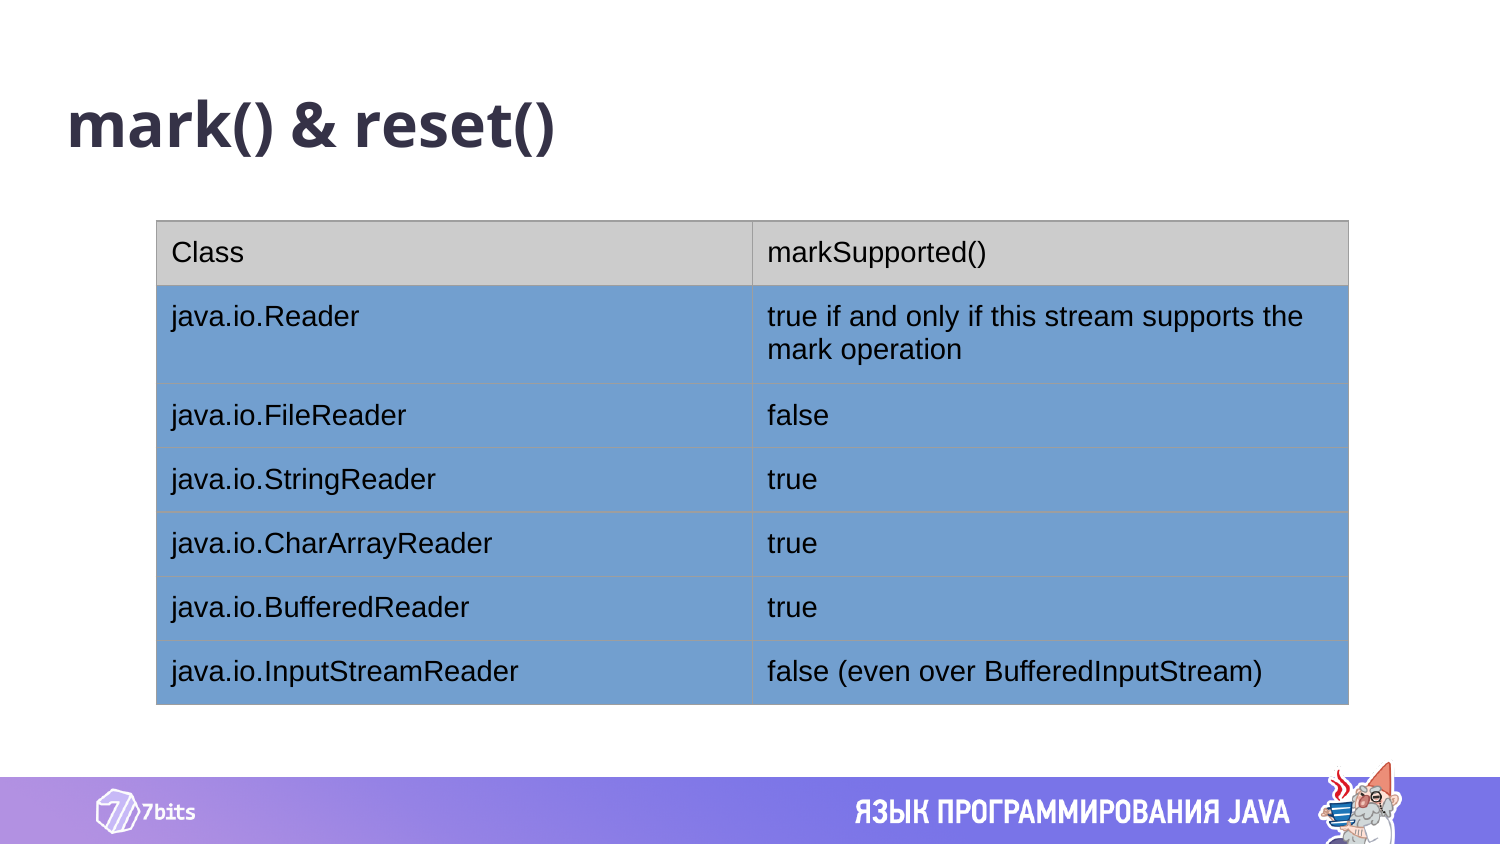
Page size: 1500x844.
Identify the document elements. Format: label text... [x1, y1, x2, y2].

table_cell java.io.StringReader [157, 448, 752, 511]
table_cell true [753, 577, 1348, 640]
table_cell java.io.Reader [157, 286, 752, 383]
table_header markSupported() [753, 222, 1348, 285]
table_cell java.io.CharArrayReader [157, 513, 752, 576]
picture [0, 717, 1500, 844]
table_cell true [753, 513, 1348, 576]
table_cell true if and only if this stream supports the mark operation [753, 286, 1348, 383]
table_cell java.io.FileReader [157, 384, 752, 447]
table_cell java.io.BufferedReader [157, 577, 752, 640]
table_cell false [753, 384, 1348, 447]
table_cell false (even over BufferedInputStream) [753, 641, 1348, 704]
table_cell true [753, 448, 1348, 511]
title mark() & reset() [51, 69, 1449, 164]
table_header Class [157, 222, 752, 285]
table_cell java.io.InputStreamReader [157, 641, 752, 704]
